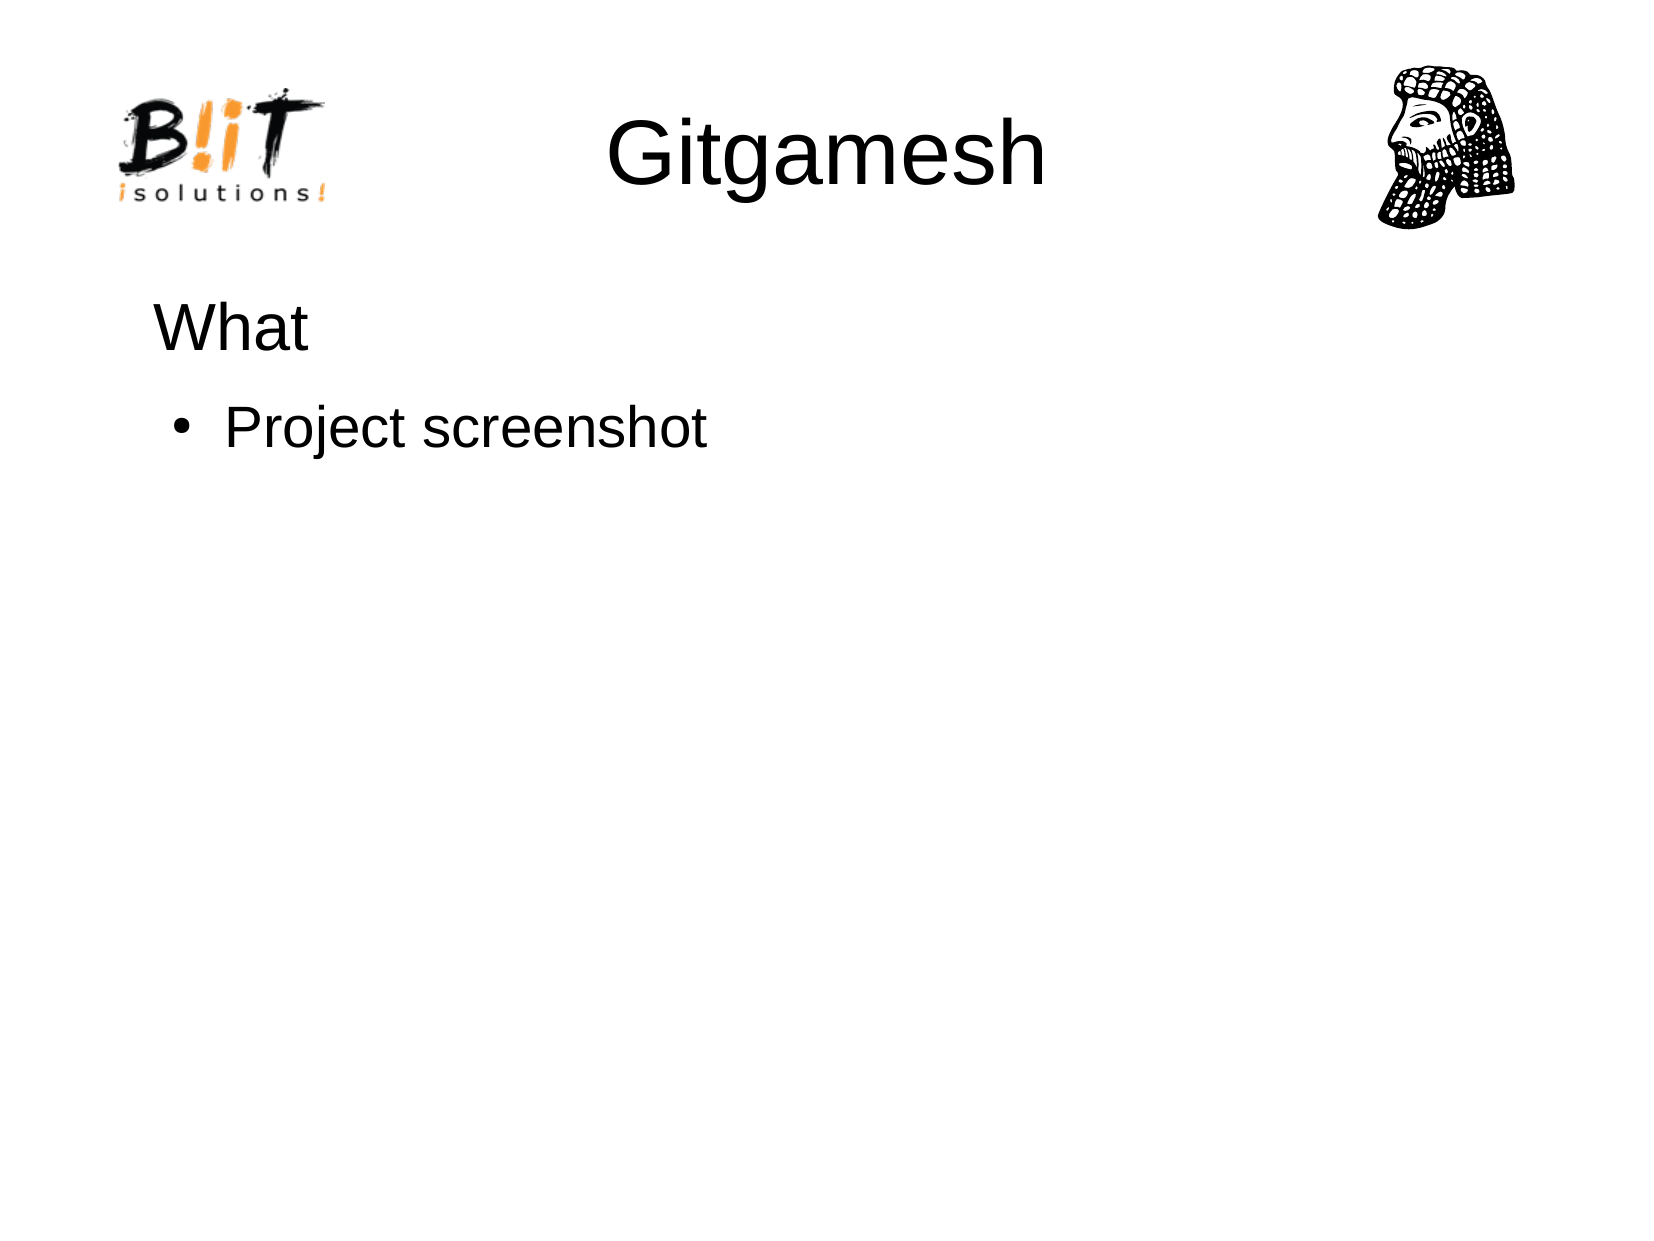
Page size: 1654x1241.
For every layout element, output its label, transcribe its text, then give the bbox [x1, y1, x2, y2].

picture [118, 88, 325, 207]
title Gitgamesh [82, 49, 1571, 257]
picture [1358, 59, 1536, 237]
list What Project screenshot [82, 290, 1571, 1109]
